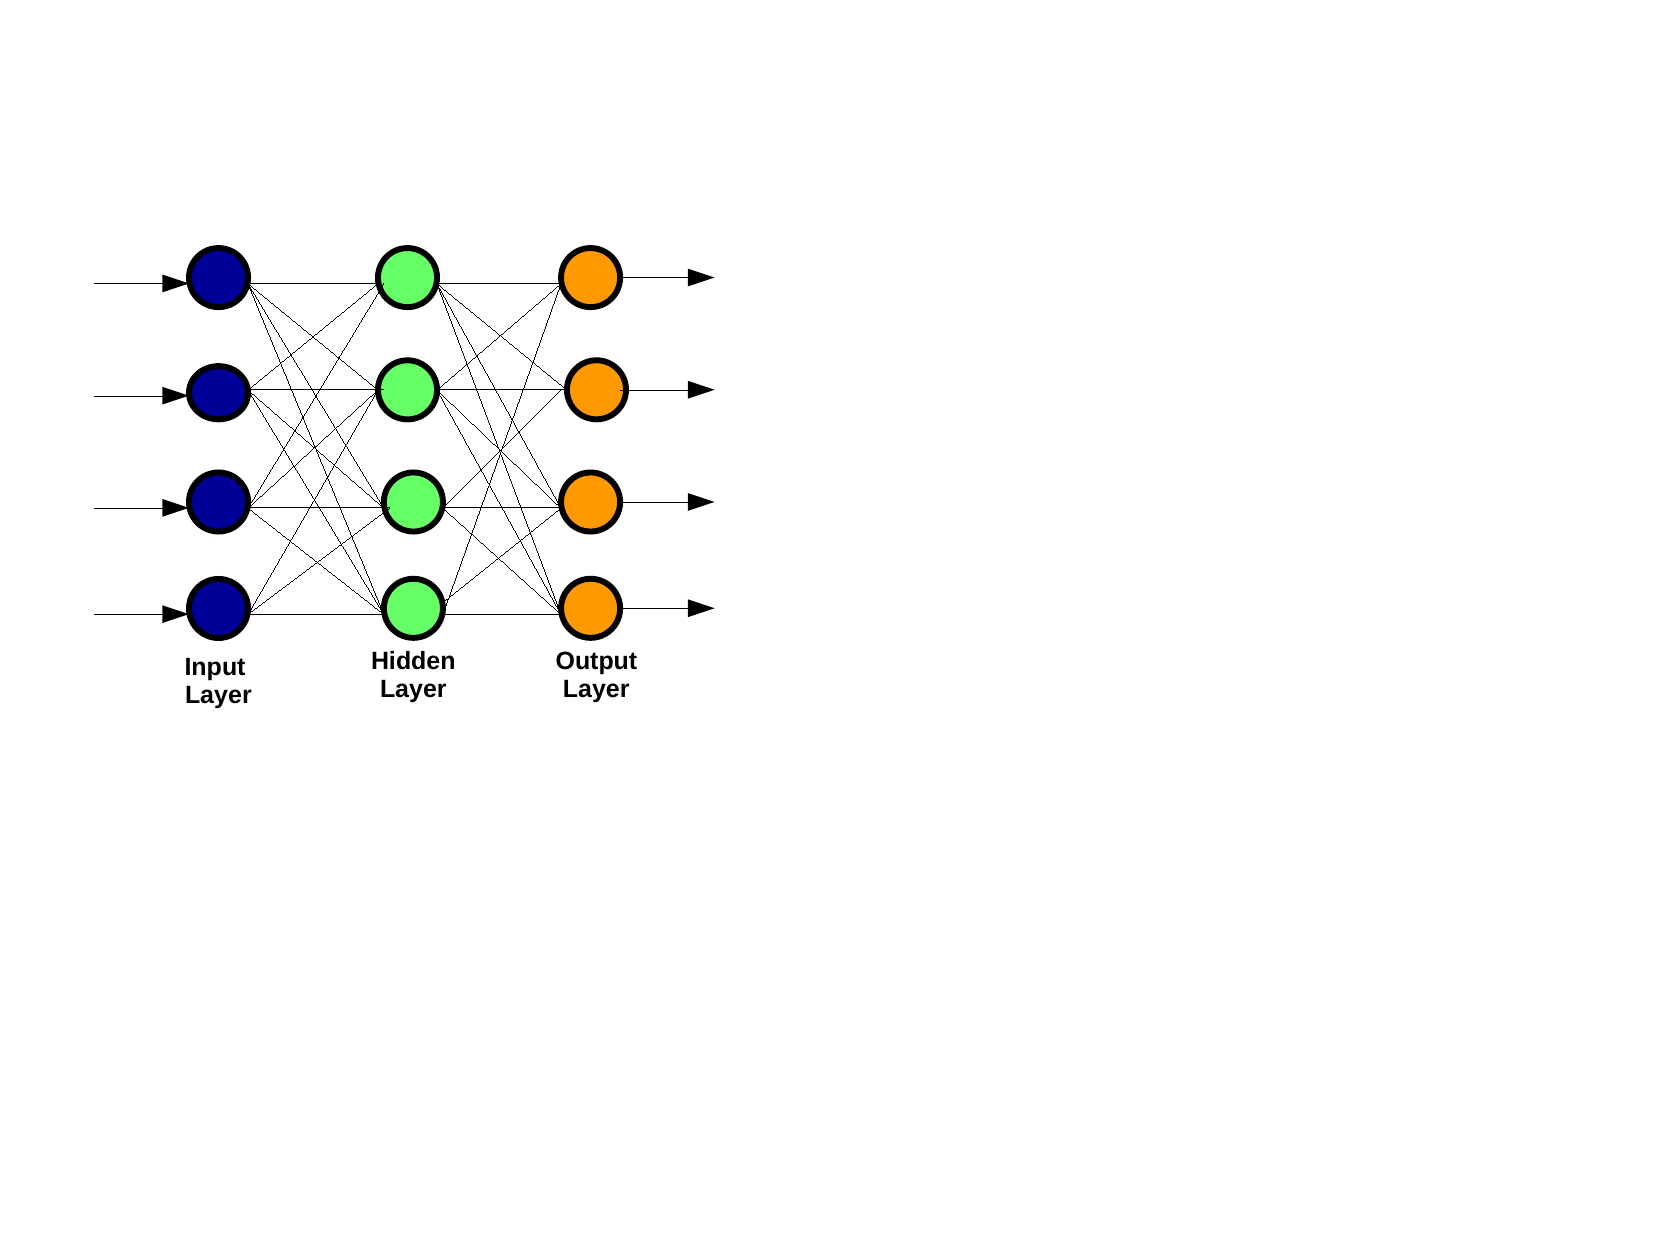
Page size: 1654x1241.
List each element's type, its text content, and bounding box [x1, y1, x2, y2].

text_box [378, 360, 438, 420]
text_box [377, 248, 438, 308]
text_box [188, 578, 249, 639]
text_box [383, 578, 443, 638]
text_box [188, 248, 249, 308]
text_box Input Layer [135, 645, 302, 745]
text_box [566, 360, 627, 420]
text_box [383, 472, 443, 532]
text_box Output Layer [513, 639, 680, 739]
text_box [561, 578, 621, 638]
text_box [561, 248, 621, 308]
text_box [188, 472, 249, 532]
text_box [561, 472, 621, 532]
text_box Hidden Layer [330, 639, 497, 739]
text_box [188, 366, 249, 420]
